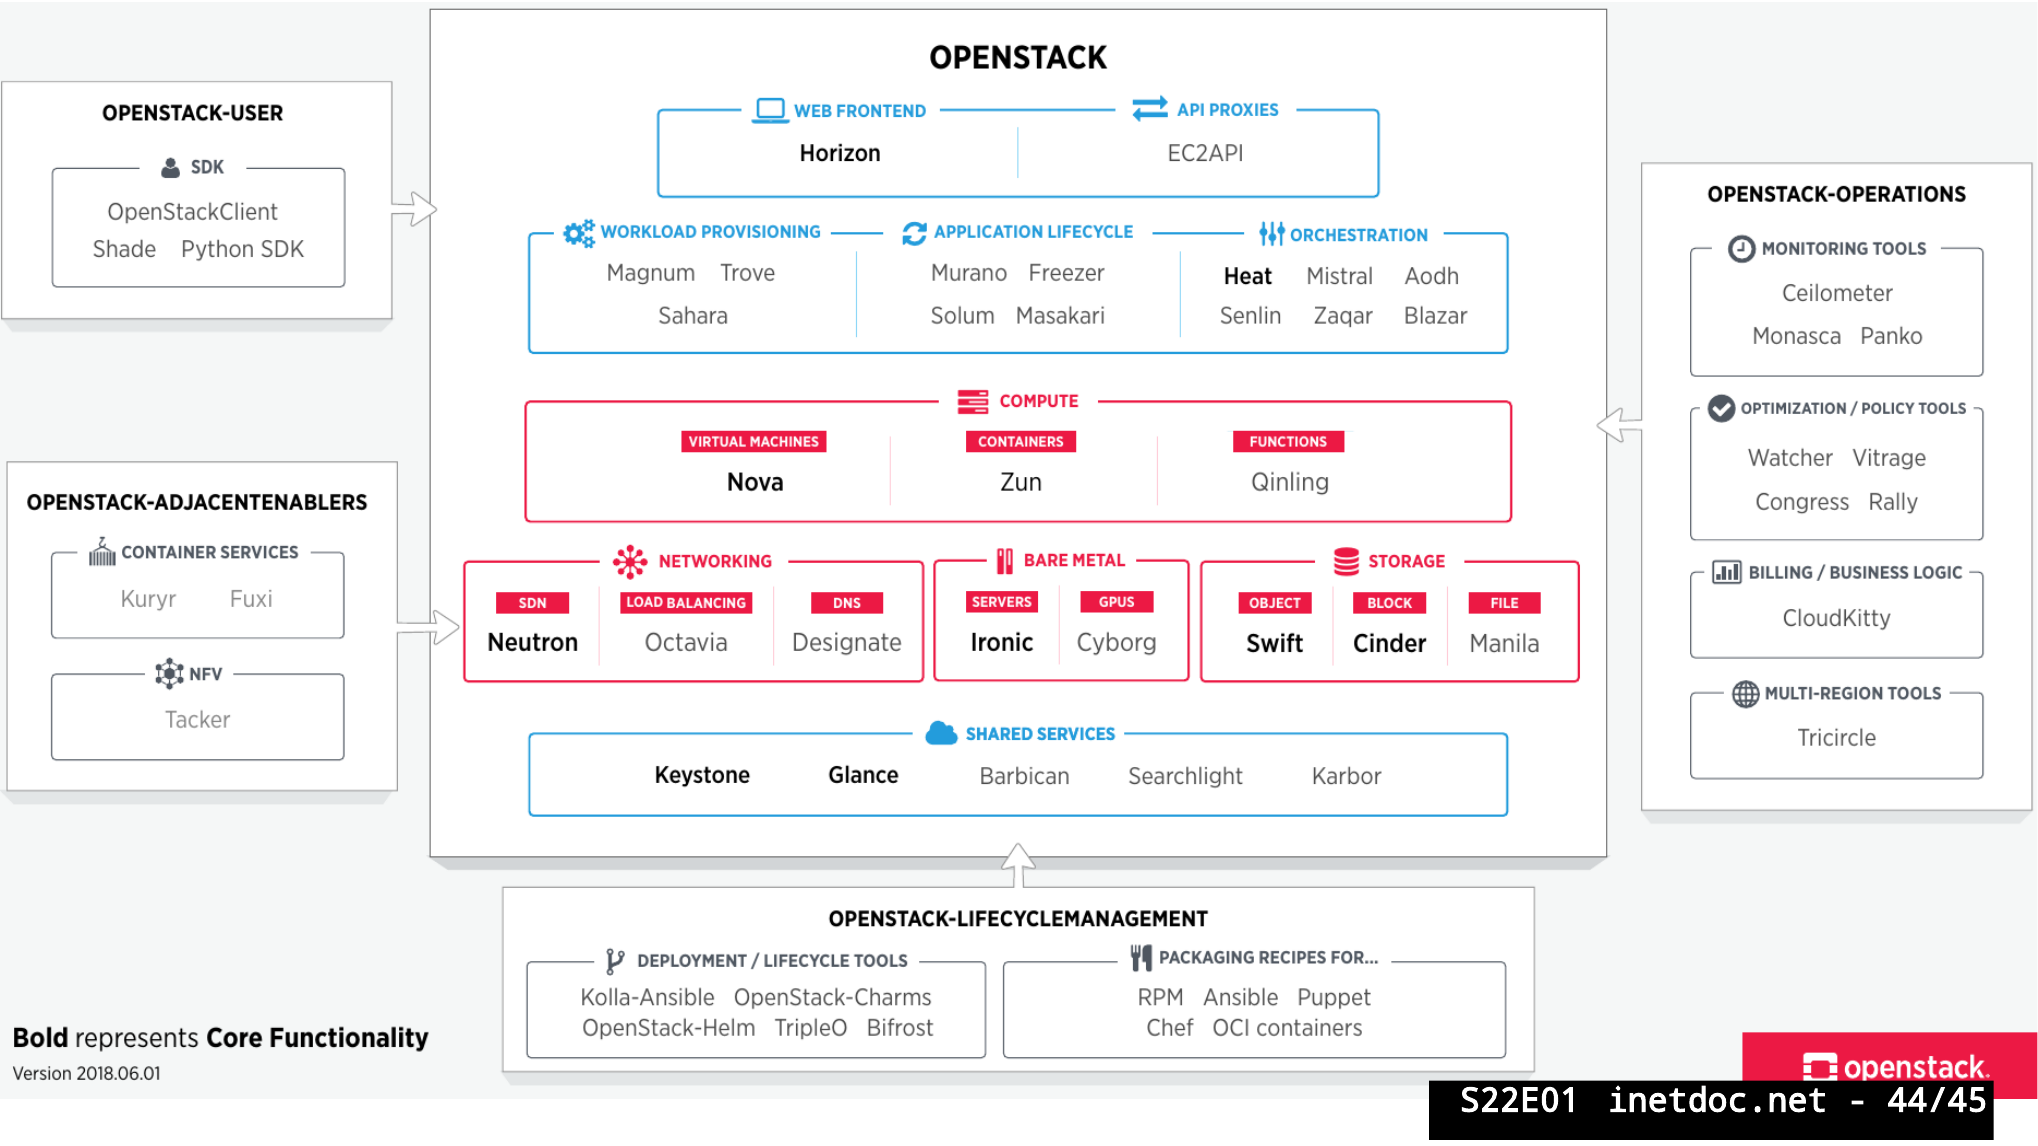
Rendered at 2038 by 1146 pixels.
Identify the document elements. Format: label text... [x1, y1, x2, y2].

text_box S22E01 inetdoc.net - 45/45 [1429, 1080, 1994, 1140]
picture [0, 2, 2038, 1099]
